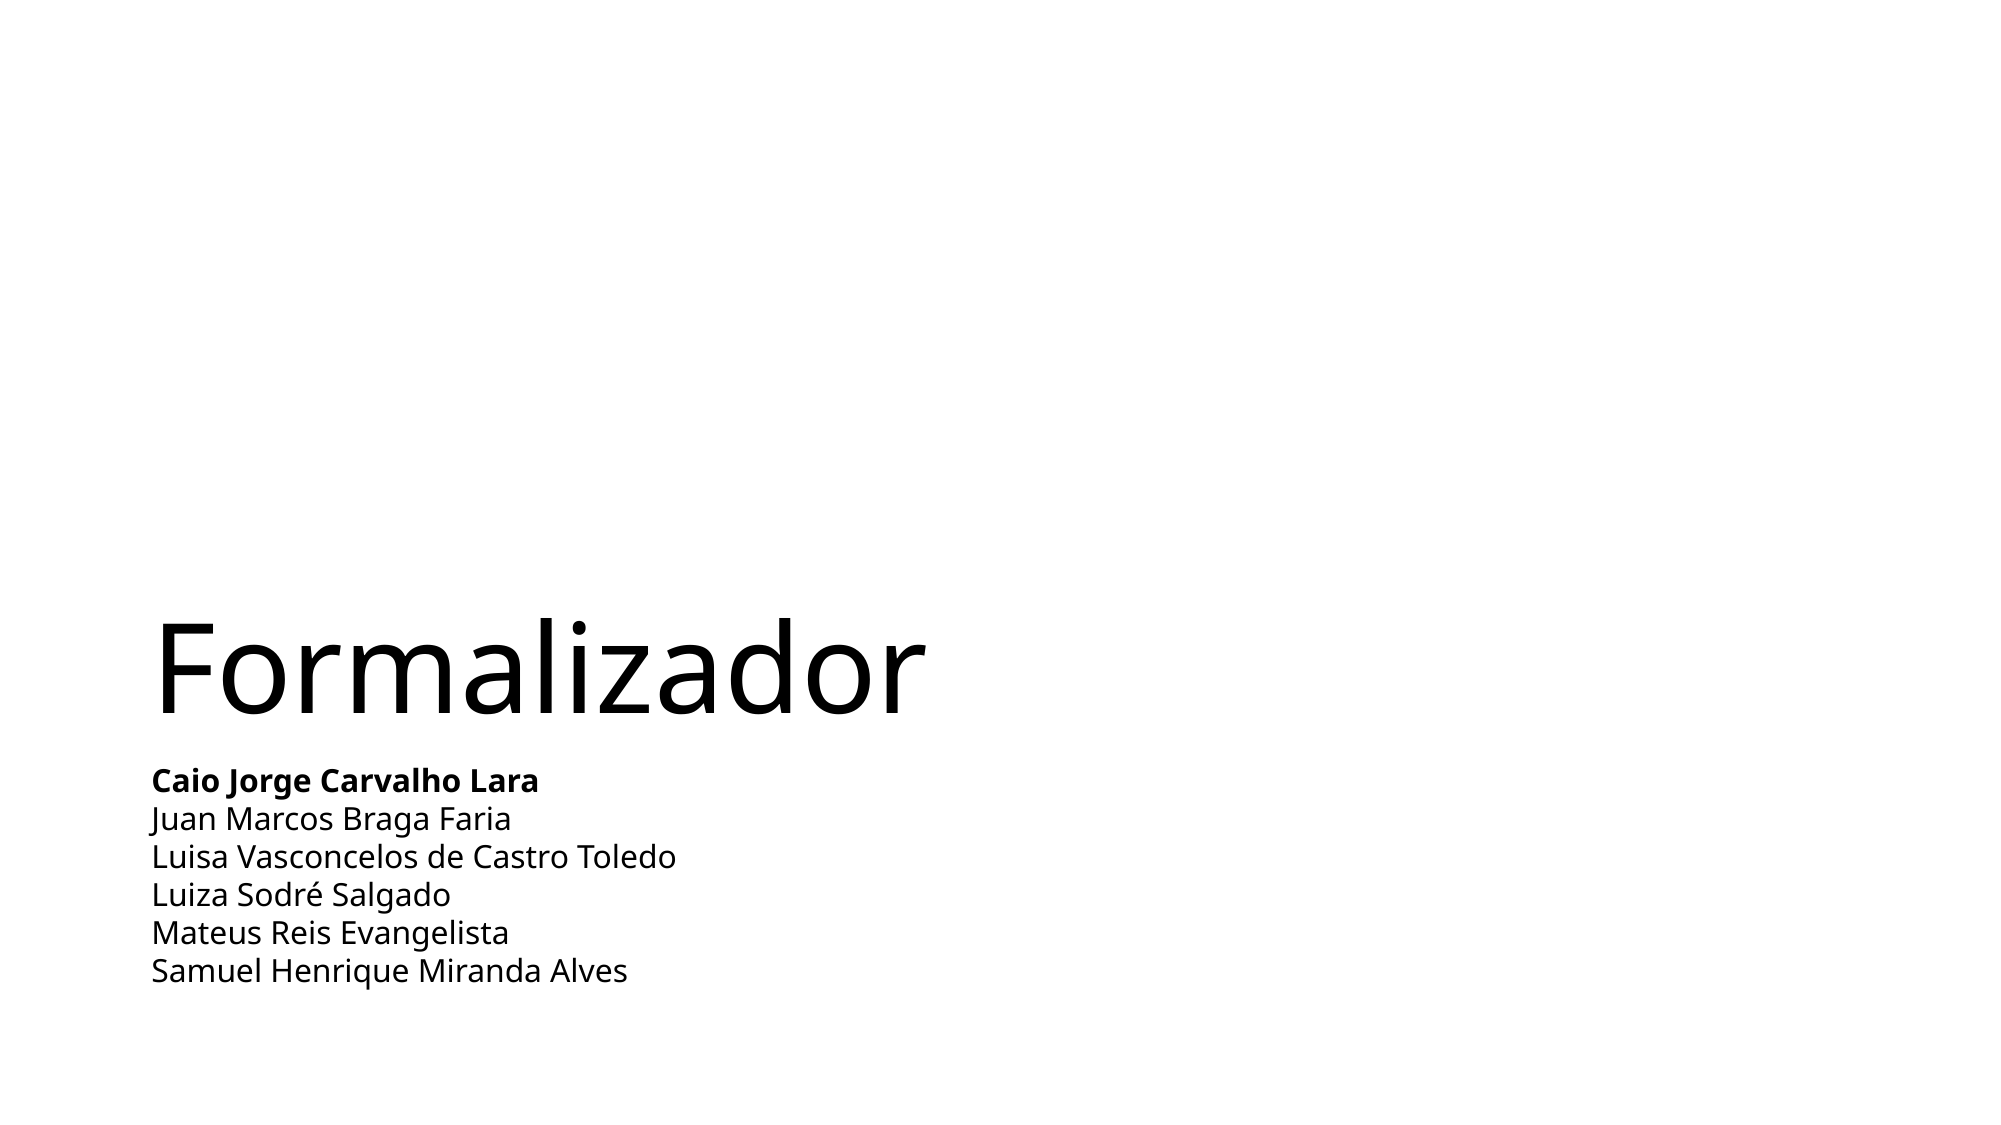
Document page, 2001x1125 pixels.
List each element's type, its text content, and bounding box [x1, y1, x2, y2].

title Formalizador [136, 191, 1862, 660]
list Caio Jorge Carvalho Lara Juan Marcos Braga Faria Luisa Vasconcelos de Castro Toledo Luiza Sodré Salgado Mateus Reis Evangelista Samuel Henrique Miranda Alves [136, 684, 1862, 999]
